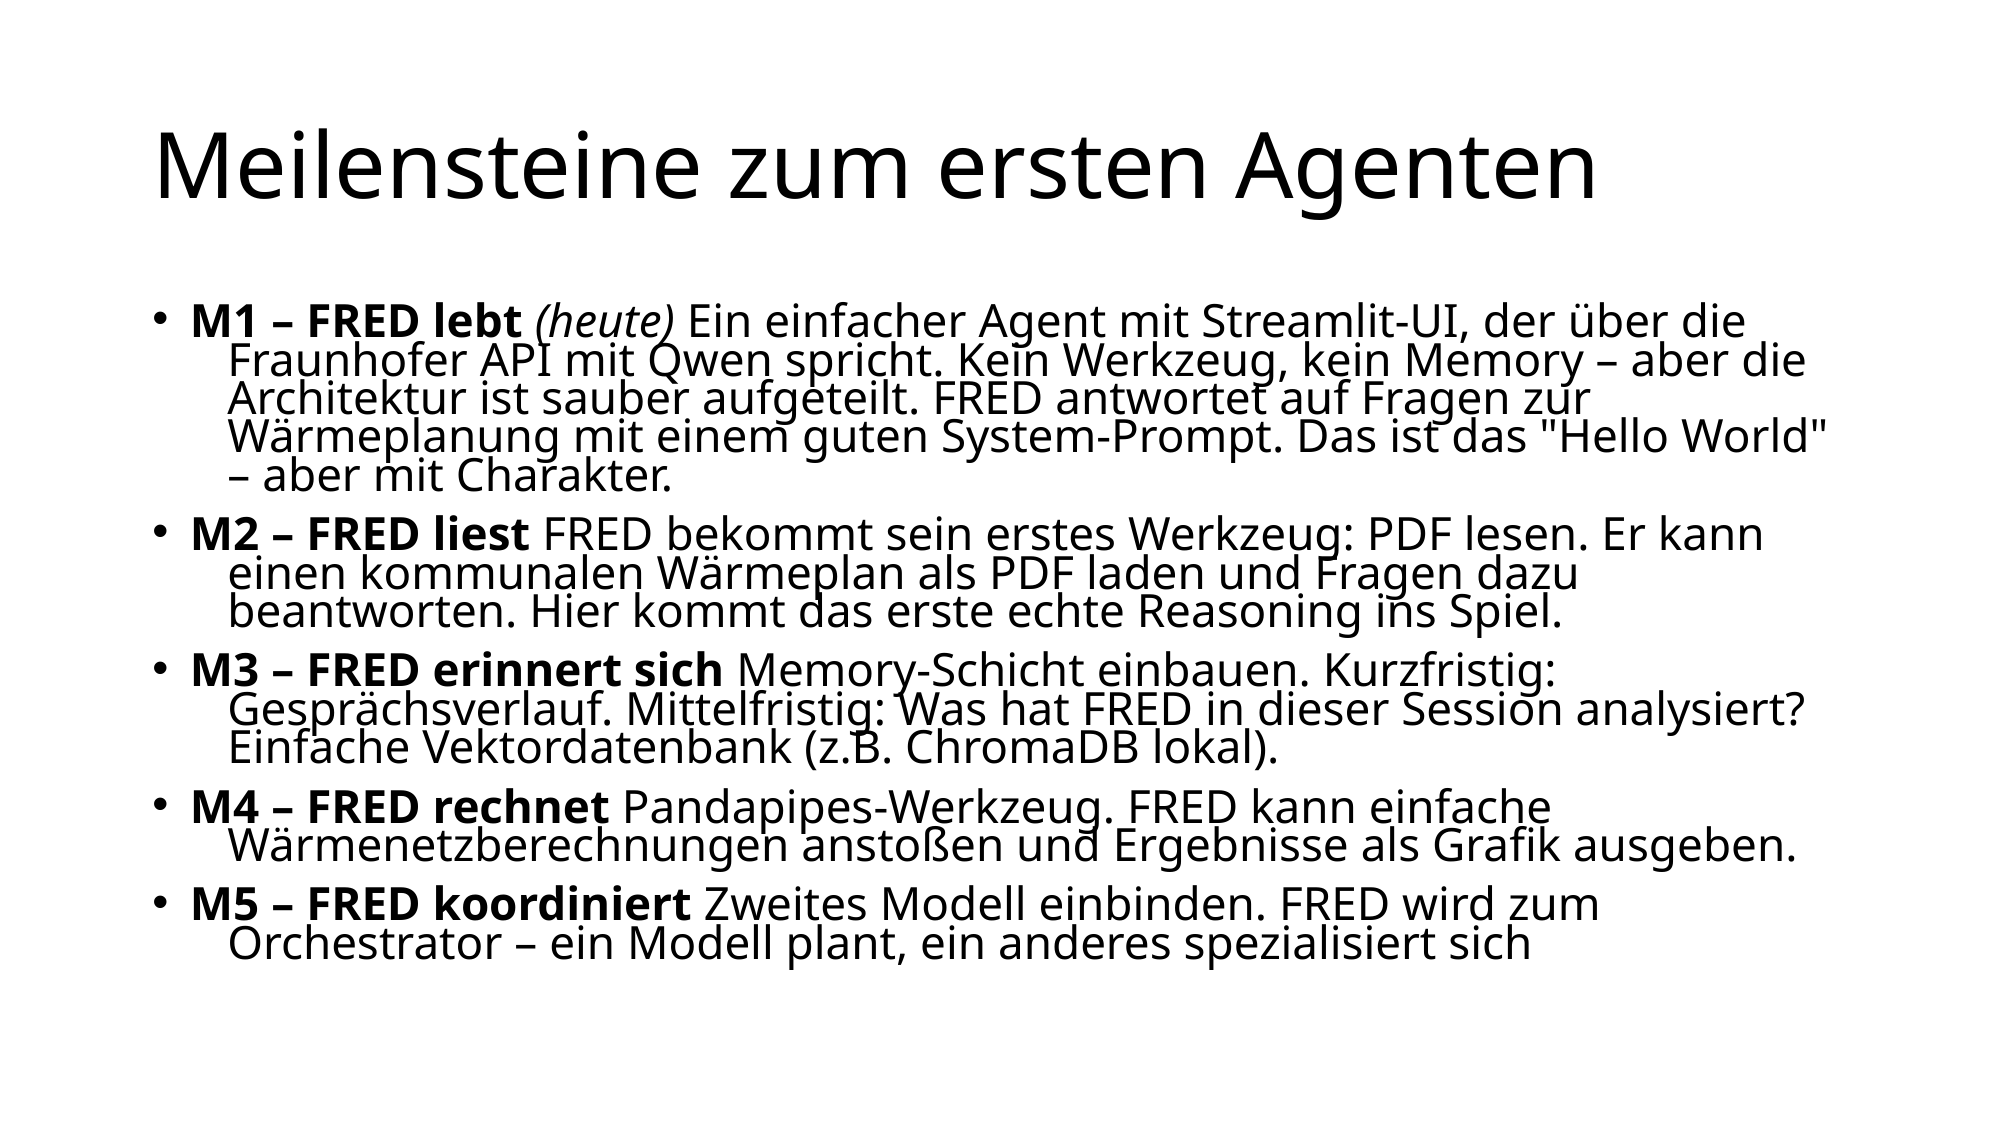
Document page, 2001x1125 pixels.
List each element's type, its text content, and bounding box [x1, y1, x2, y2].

title Meilensteine zum ersten Agenten [137, 59, 1863, 278]
list M1 – FRED lebt (heute) Ein einfacher Agent mit Streamlit-UI, der über die Fraunhofer API mit Qwen spricht. Kein Werkzeug, kein Memory – aber die Architektur ist sauber aufgeteilt. FRED antwortet auf Fragen zur Wärmeplanung mit einem guten System-Prompt. Das ist das "Hello World" – aber mit Charakter. M2 – FRED liest FRED bekommt sein erstes Werkzeug: PDF lesen. Er kann einen kommunalen Wärmeplan als PDF laden und Fragen dazu beantworten. Hier kommt das erste echte Reasoning ins Spiel. M3 – FRED erinnert sich Memory-Schicht einbauen. Kurzfristig: Gesprächsverlauf. Mittelfristig: Was hat FRED in dieser Session analysiert? Einfache Vektordatenbank (z.B. ChromaDB lokal). M4 – FRED rechnet Pandapipes-Werkzeug. FRED kann einfache Wärmenetzberechnungen anstoßen und Ergebnisse als Grafik ausgeben. M5 – FRED koordiniert Zweites Modell einbinden. FRED wird zum Orchestrator – ein Modell plant, ein anderes spezialisiert sich [137, 299, 1863, 1014]
